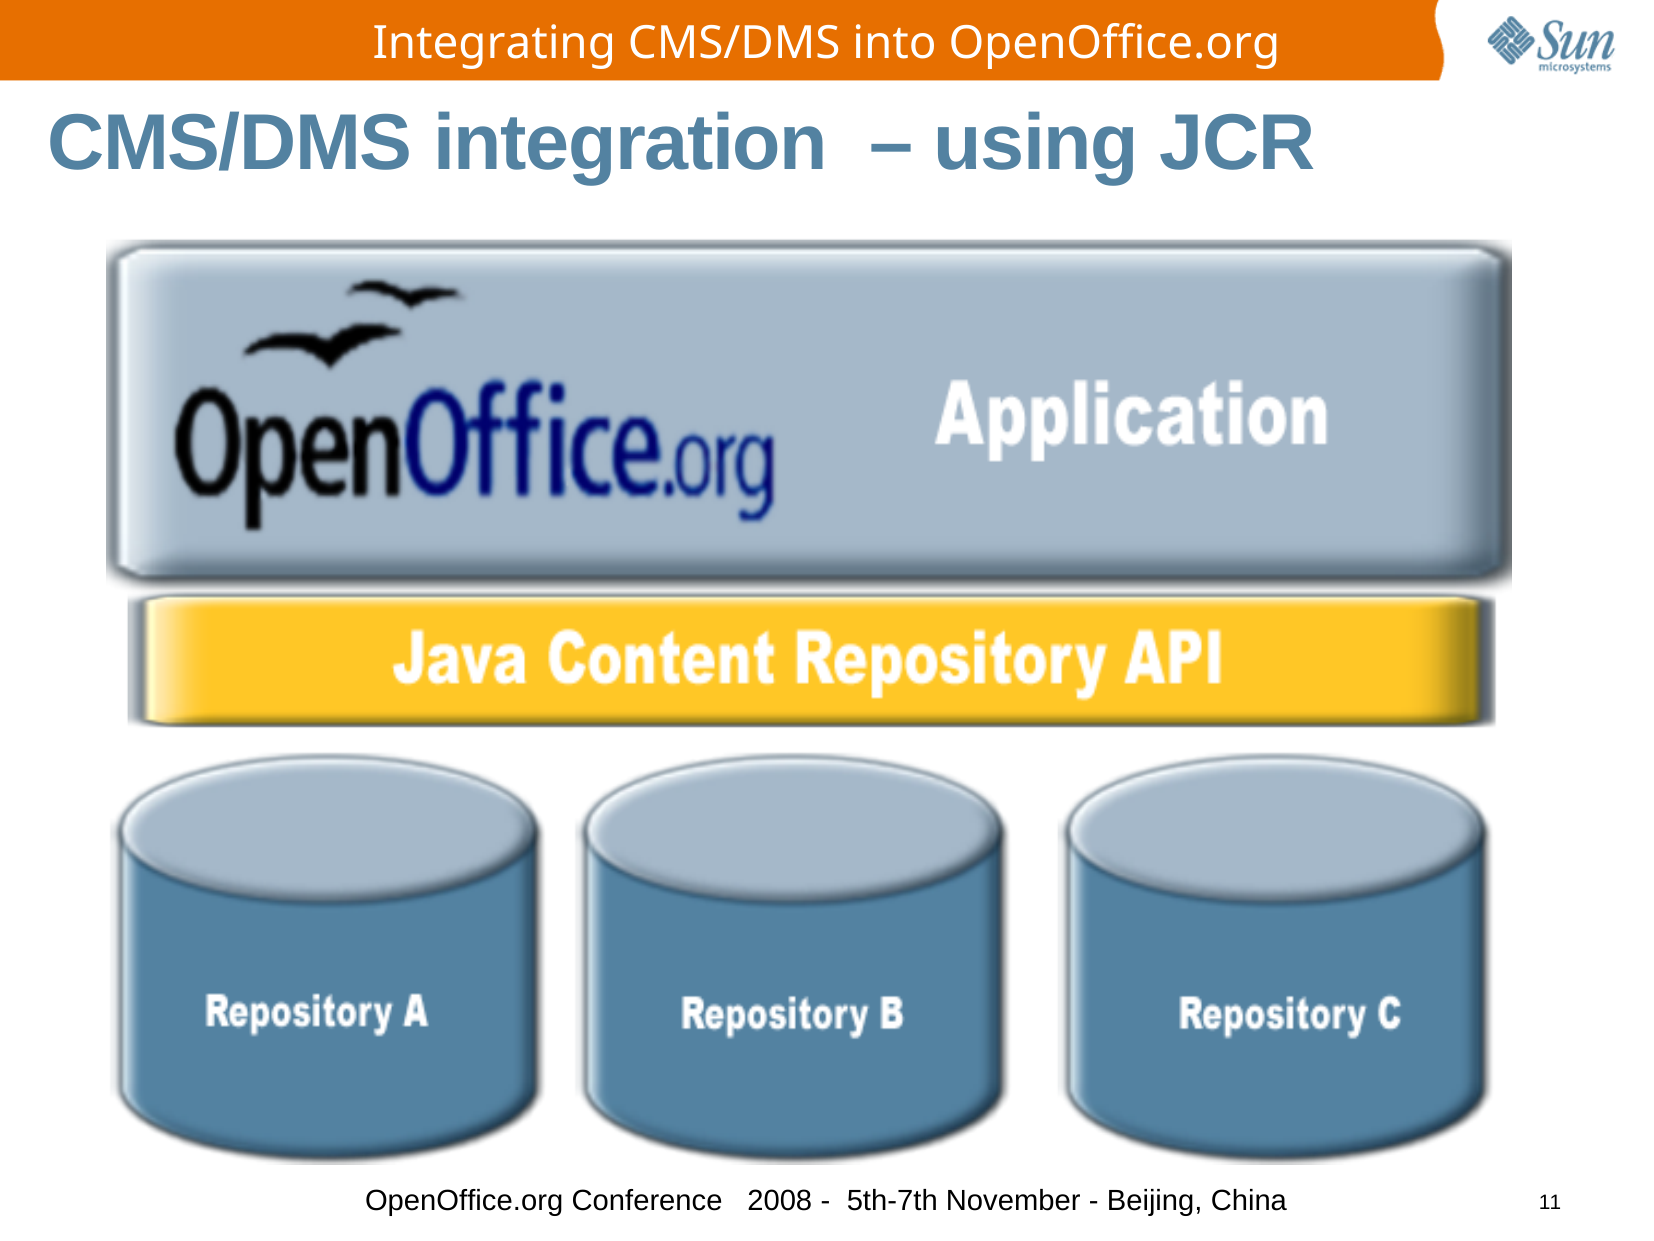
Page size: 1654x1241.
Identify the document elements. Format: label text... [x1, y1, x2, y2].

picture [0, 0, 1654, 83]
title CMS/DMS integration – using JCR [47, 105, 1549, 221]
picture [106, 235, 1512, 1165]
